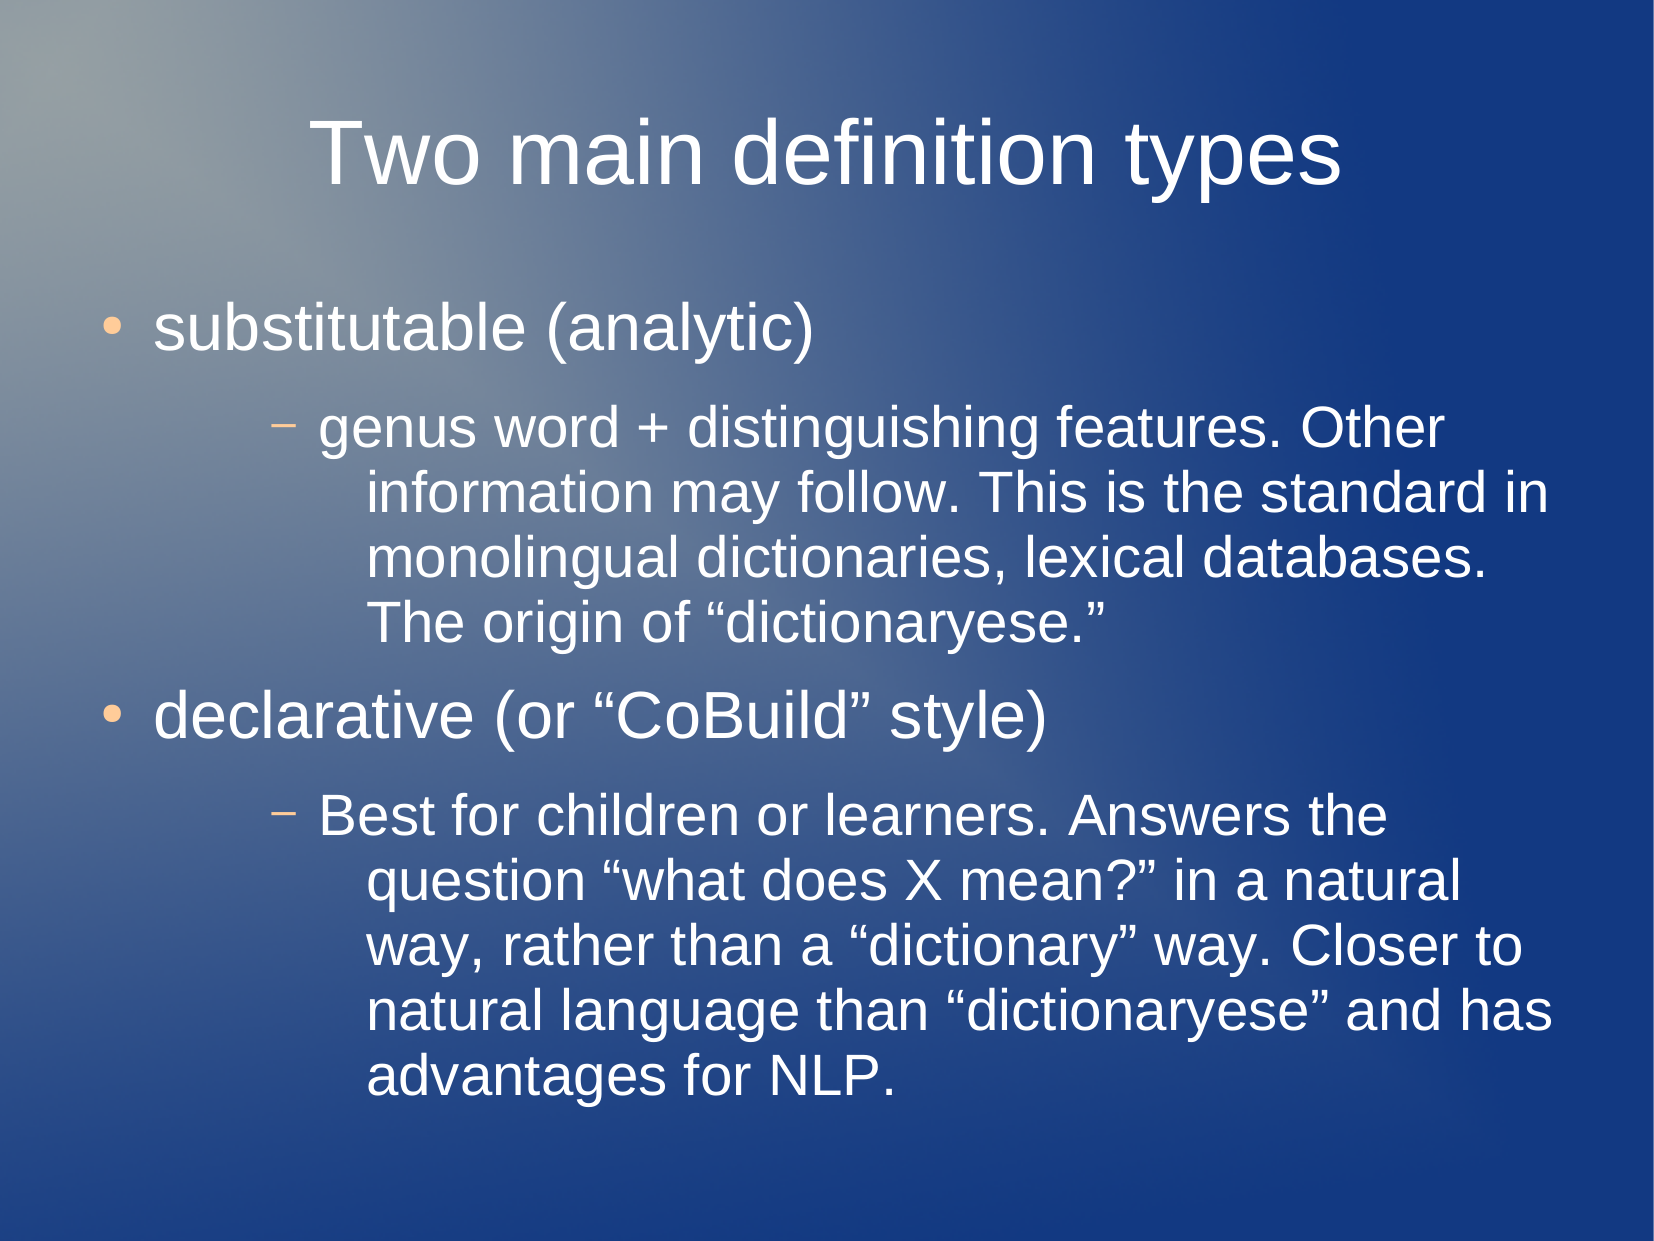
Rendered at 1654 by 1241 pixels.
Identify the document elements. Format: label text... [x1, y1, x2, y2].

list substitutable (analytic) genus word + distinguishing features. Other information may follow. This is the standard in monolingual dictionaries, lexical databases. The origin of “dictionaryese.” declarative (or “CoBuild” style) Best for children or learners. Answers the question “what does X mean?” in a natural way, rather than a “dictionary” way. Closer to natural language than “dictionaryese” and has advantages for NLP. [82, 290, 1571, 1106]
title Two main definition types [82, 56, 1571, 250]
picture [0, 0, 1654, 1241]
